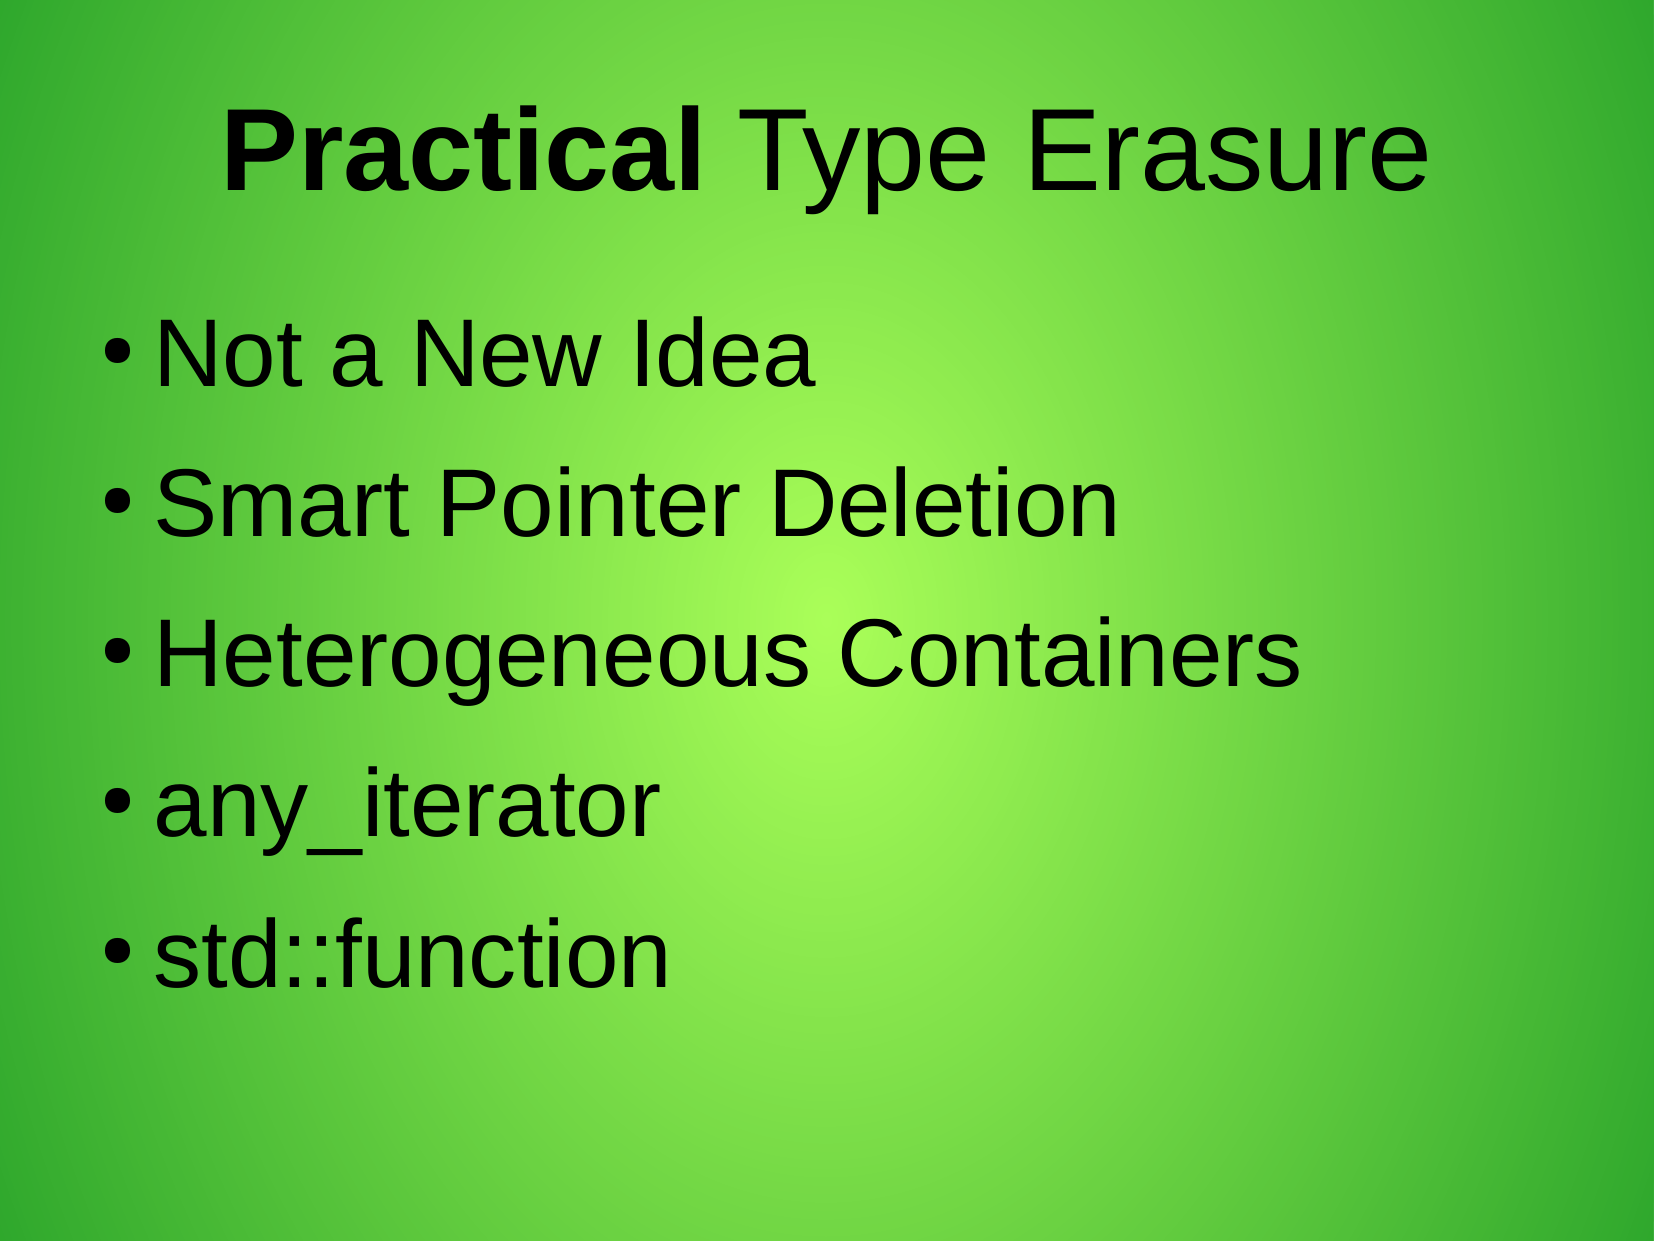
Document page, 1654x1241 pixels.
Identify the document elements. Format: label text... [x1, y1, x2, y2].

list Not a New Idea Smart Pointer Deletion Heterogeneous Containers any_iterator std::function [82, 299, 1571, 1019]
title Practical Type Erasure [82, 47, 1571, 252]
